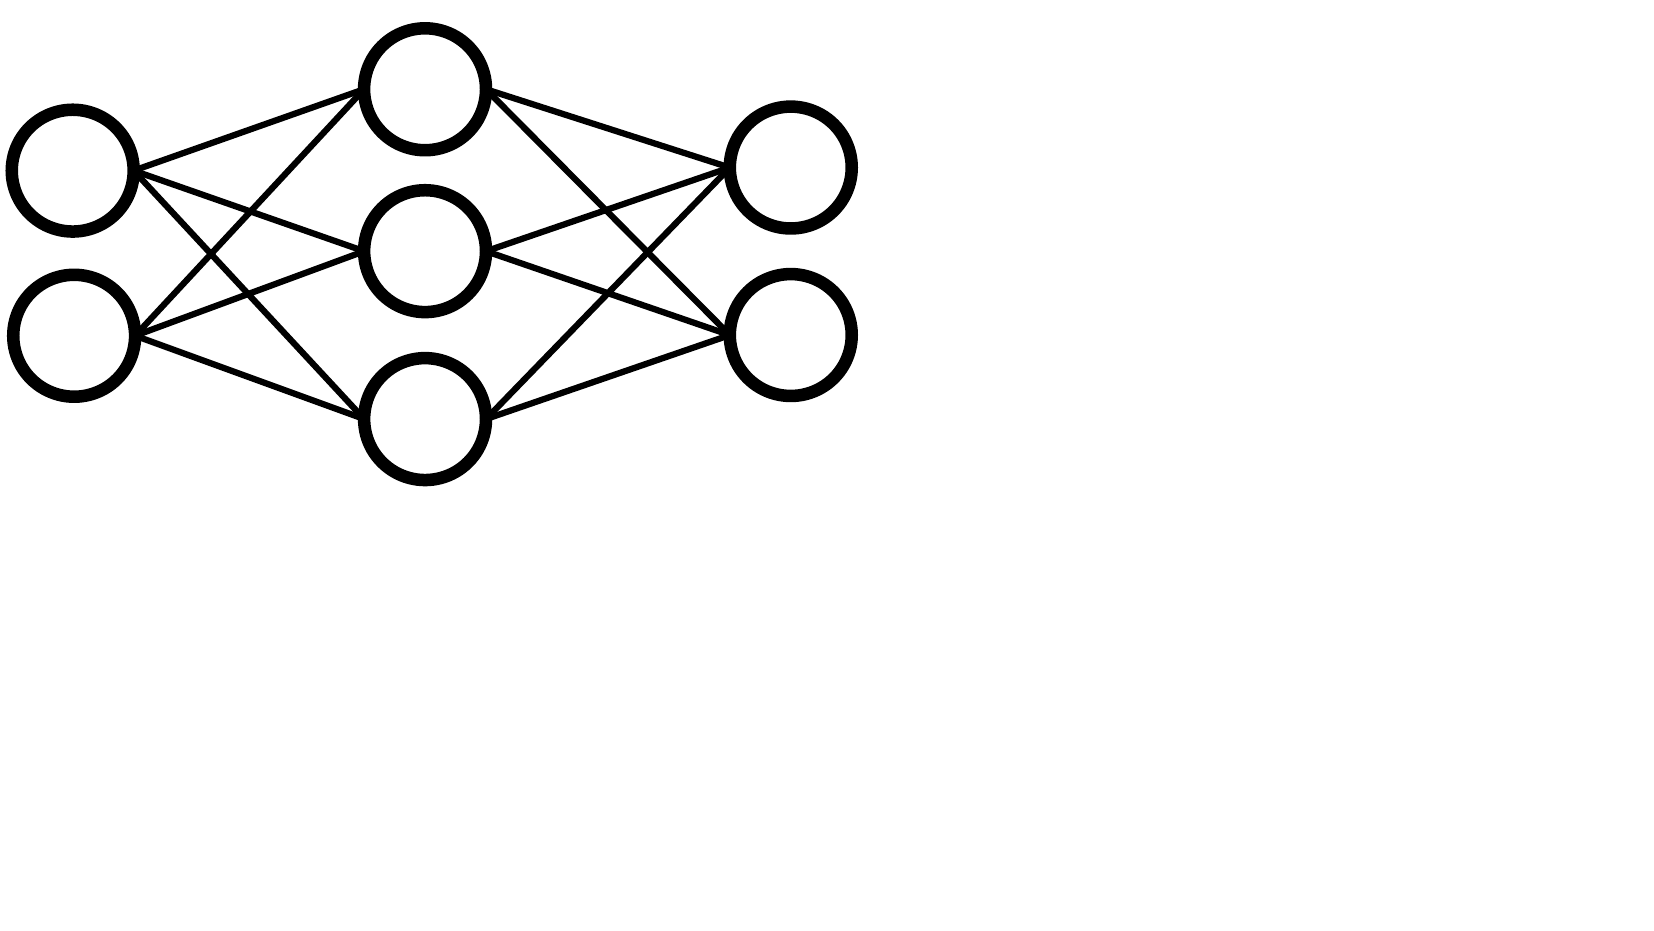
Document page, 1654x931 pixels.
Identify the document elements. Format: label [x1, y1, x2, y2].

text_box [11, 109, 134, 232]
text_box [364, 190, 486, 313]
text_box [364, 358, 486, 481]
text_box [364, 28, 486, 151]
text_box [729, 106, 852, 229]
text_box [13, 274, 135, 397]
text_box [729, 274, 852, 396]
